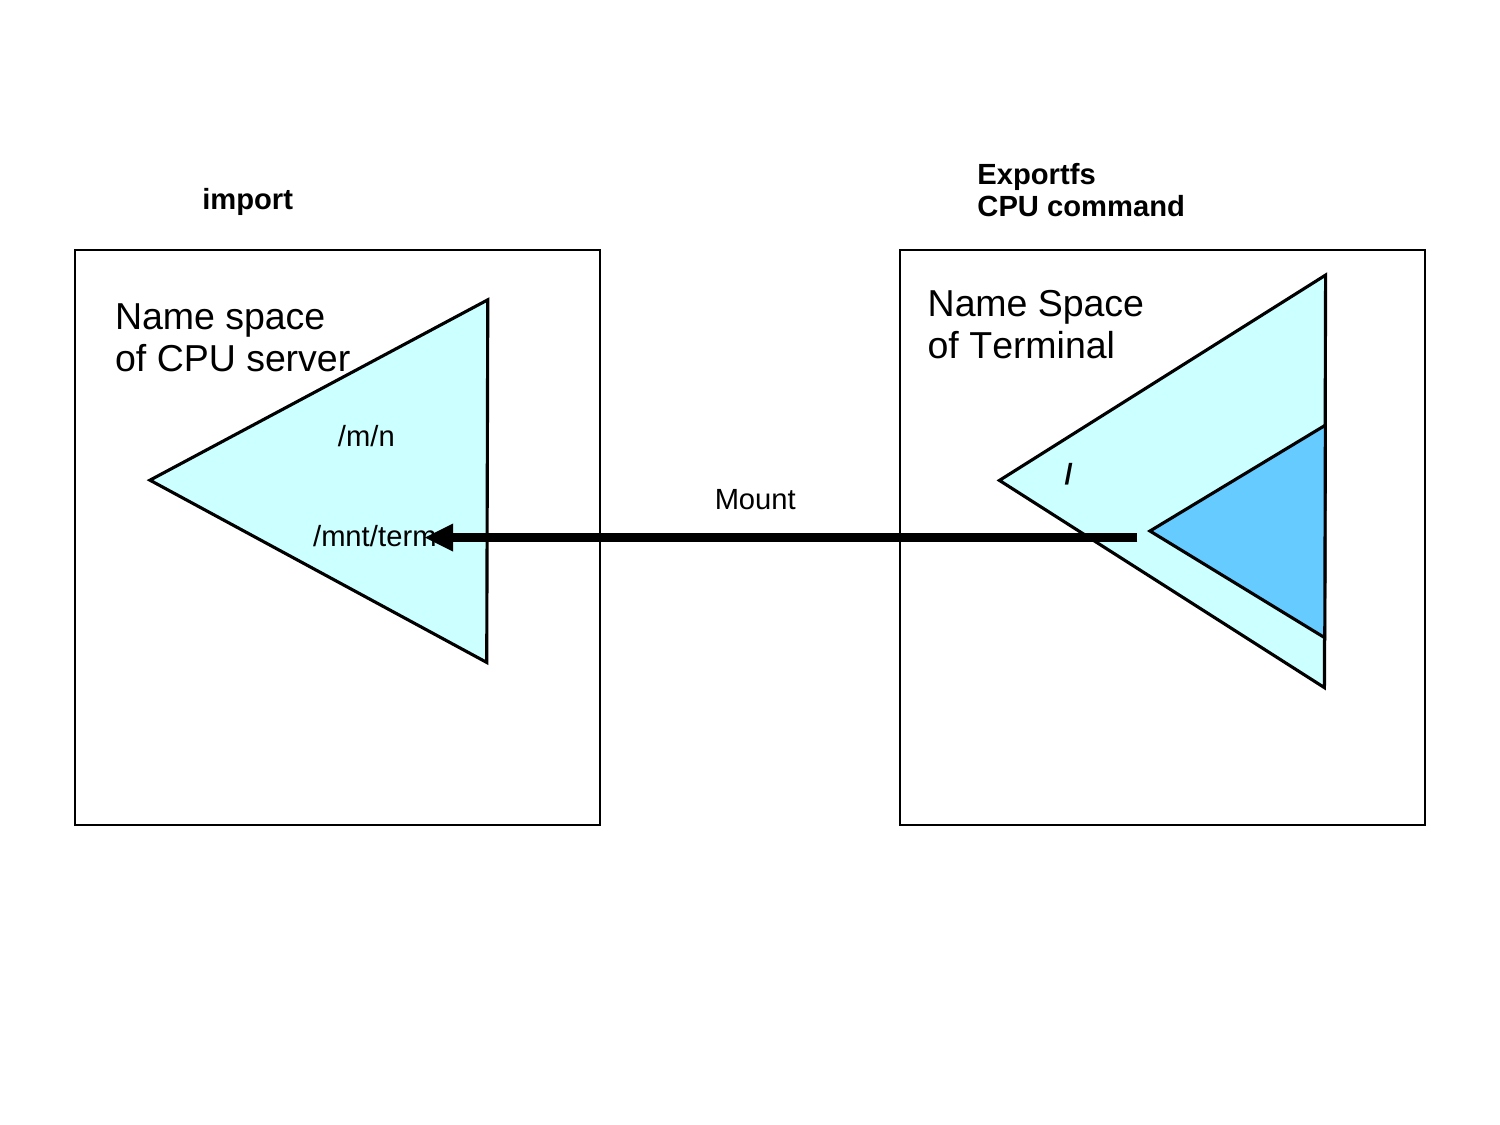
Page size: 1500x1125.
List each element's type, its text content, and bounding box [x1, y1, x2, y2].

text_box [299, 542, 488, 663]
text_box [999, 275, 1326, 688]
text_box / [1049, 450, 1088, 499]
text_box Mount [699, 474, 811, 524]
text_box Name Space of Terminal [912, 274, 1159, 375]
text_box [149, 299, 488, 561]
text_box /m/n [323, 412, 410, 461]
text_box import [187, 174, 309, 224]
text_box Exportfs CPU command [962, 149, 1200, 231]
text_box /mnt/term [298, 512, 452, 561]
text_box Name space of CPU server [100, 287, 366, 387]
